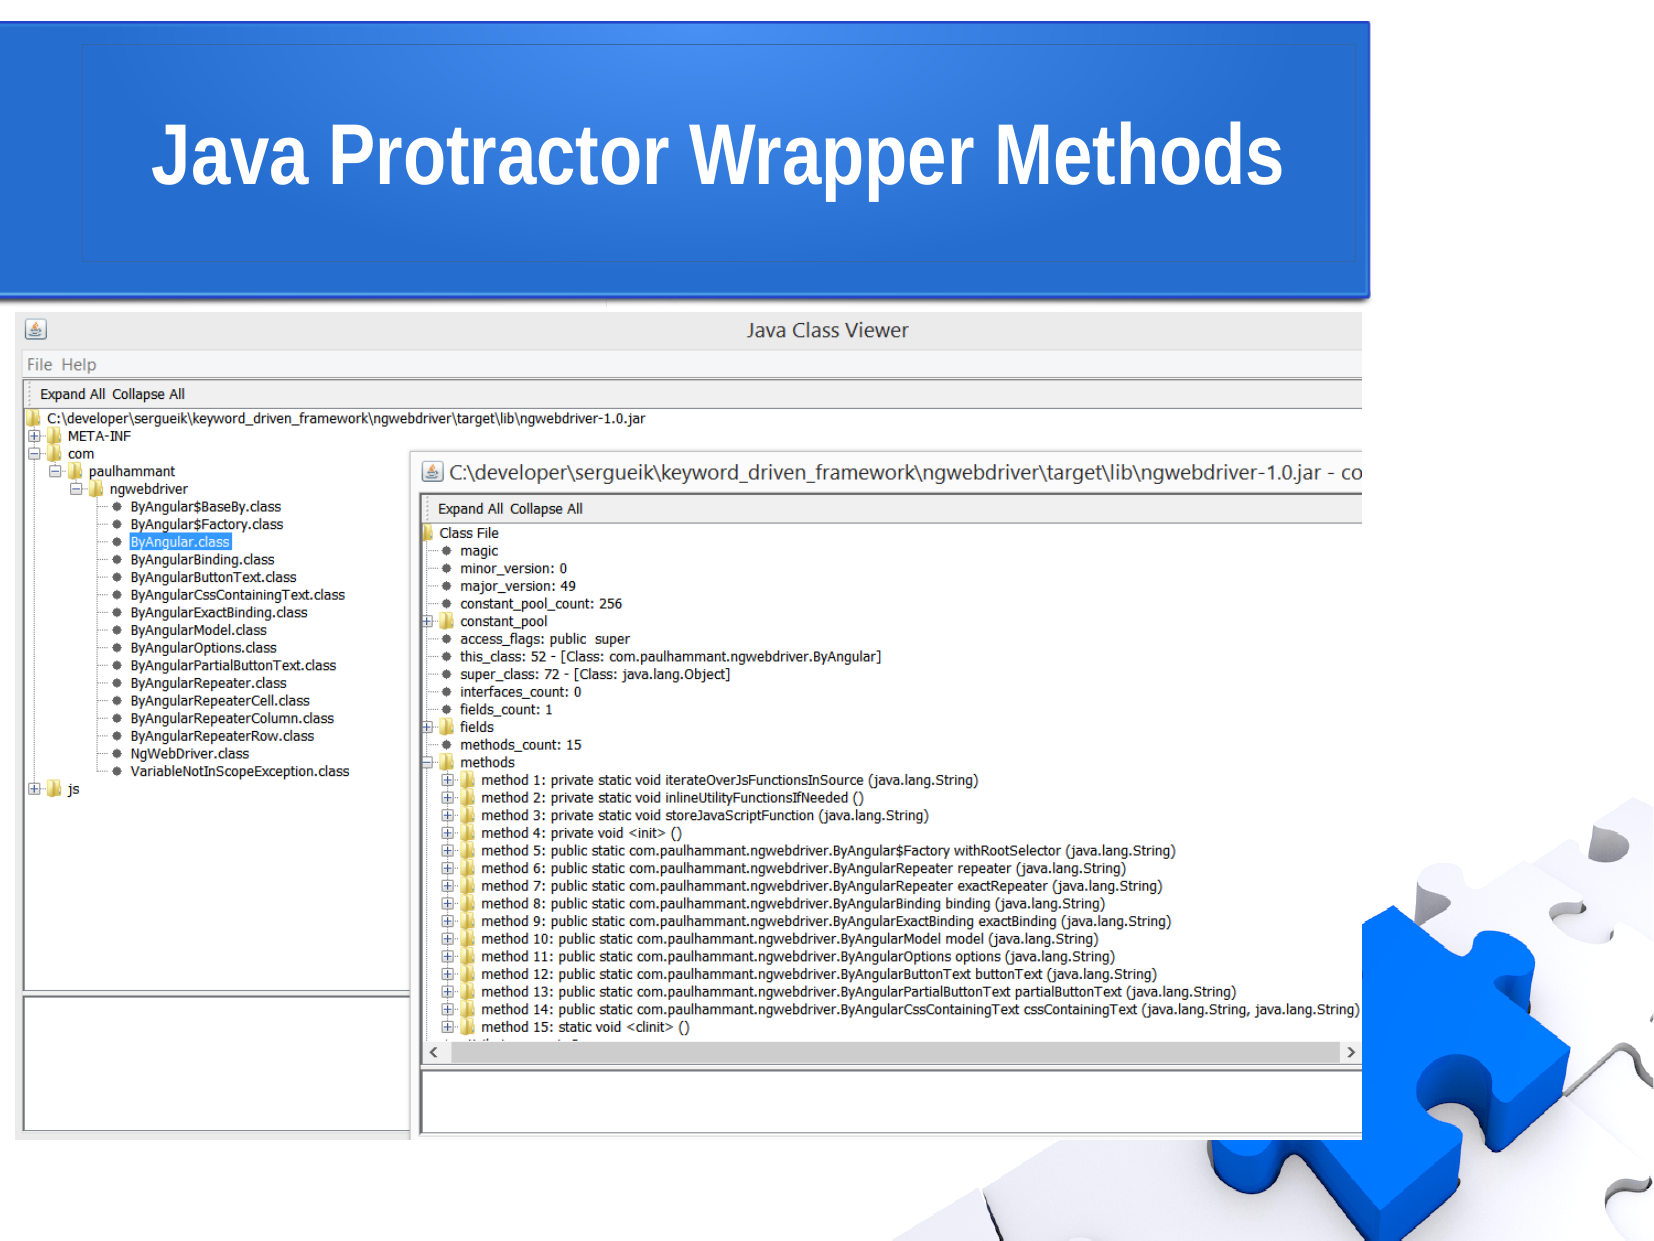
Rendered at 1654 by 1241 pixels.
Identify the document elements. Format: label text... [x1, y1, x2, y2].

picture [0, 21, 1375, 307]
picture [15, 312, 1654, 1241]
title Java Protractor Wrapper Methods [82, 44, 1356, 262]
